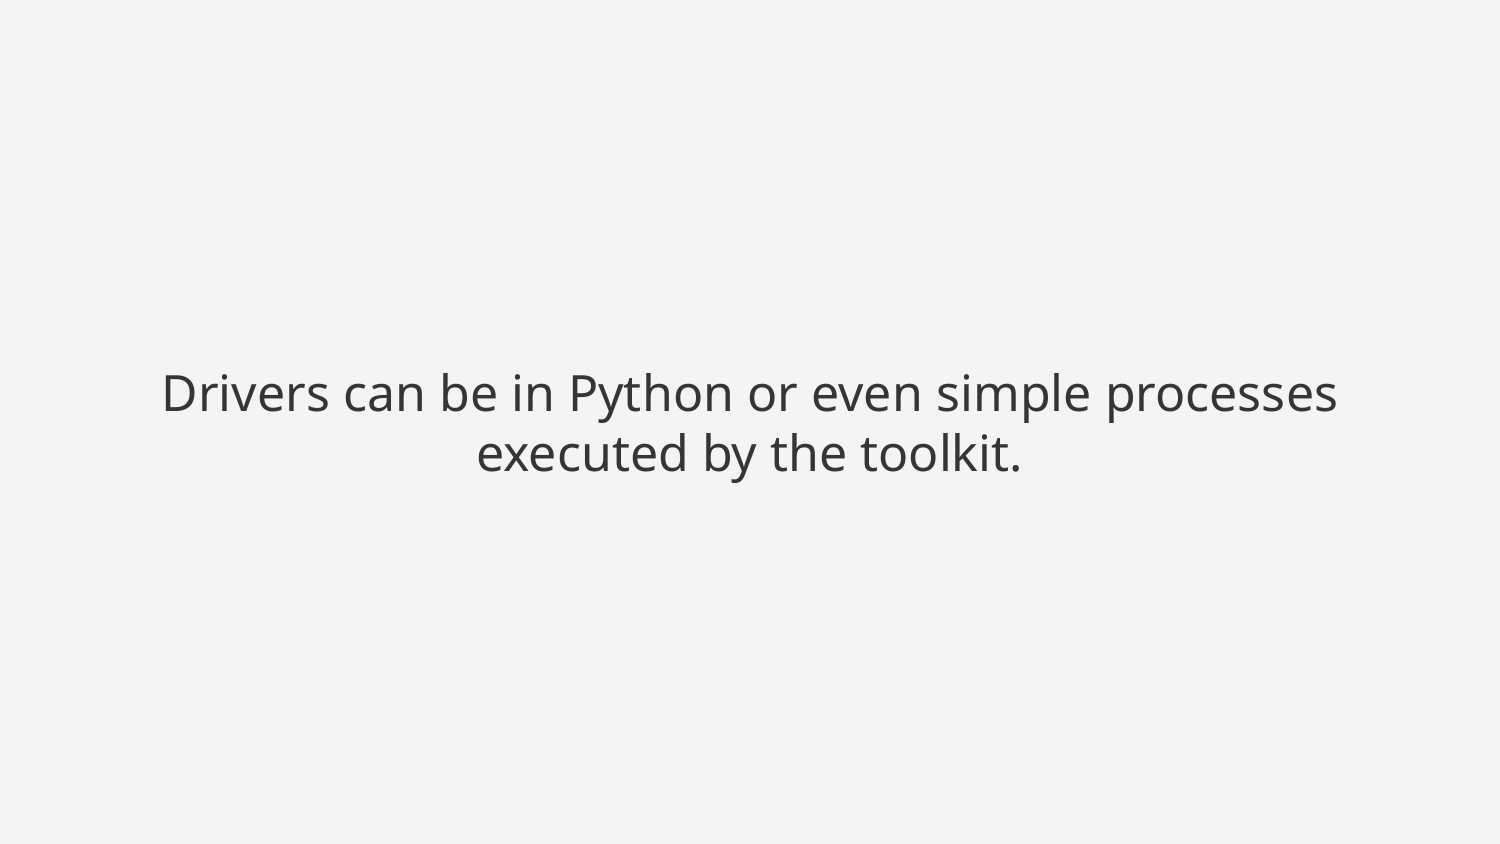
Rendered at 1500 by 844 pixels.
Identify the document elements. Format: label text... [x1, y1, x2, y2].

list Drivers can be in Python or even simple processes executed by the toolkit. [51, 266, 1449, 578]
